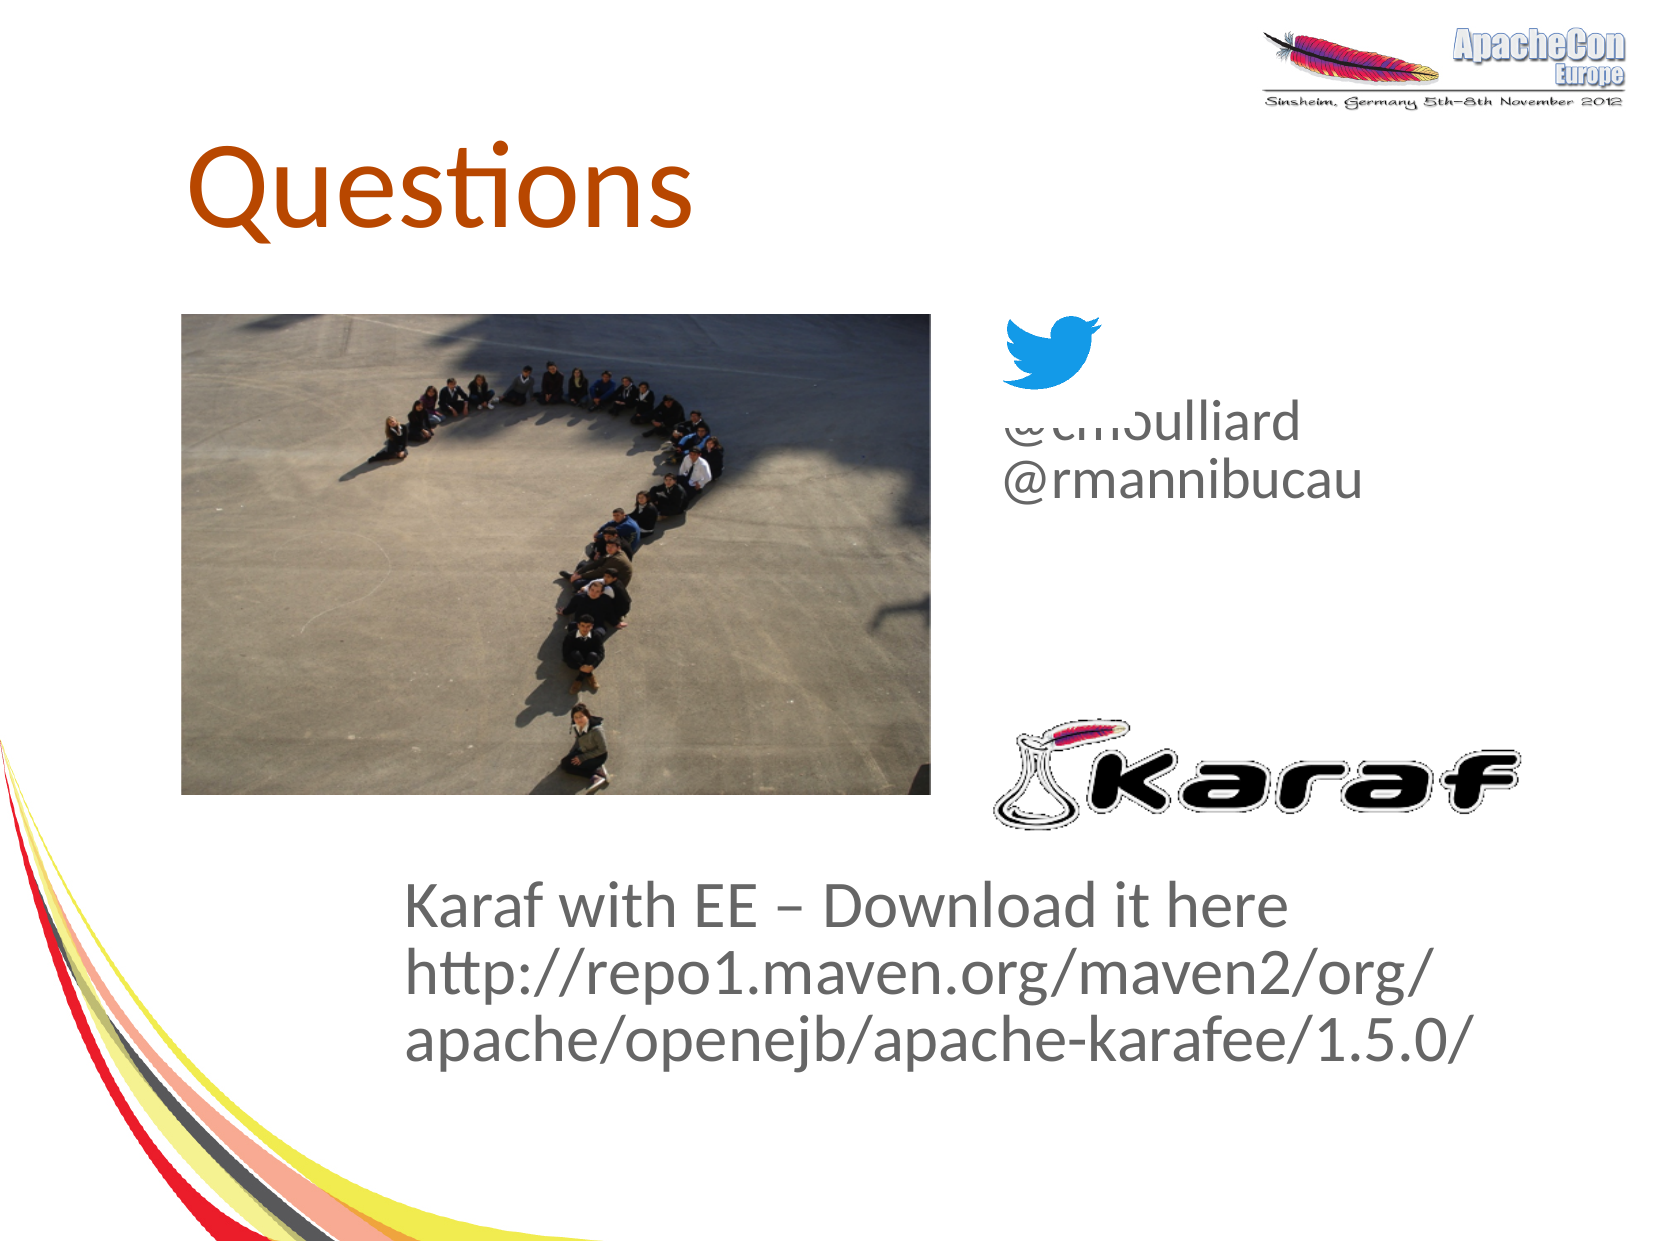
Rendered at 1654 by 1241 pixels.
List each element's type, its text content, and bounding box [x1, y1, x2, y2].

title Questions [126, 120, 1216, 273]
text_box Karaf with EE – Download it here http://repo1.maven.org/maven2/org/apache/openejb/apache-karafee/1.5.0/ [390, 870, 1606, 1201]
text_box @cmoulliard @rmannibucau [984, 289, 1555, 620]
picture [0, 0, 1654, 1241]
